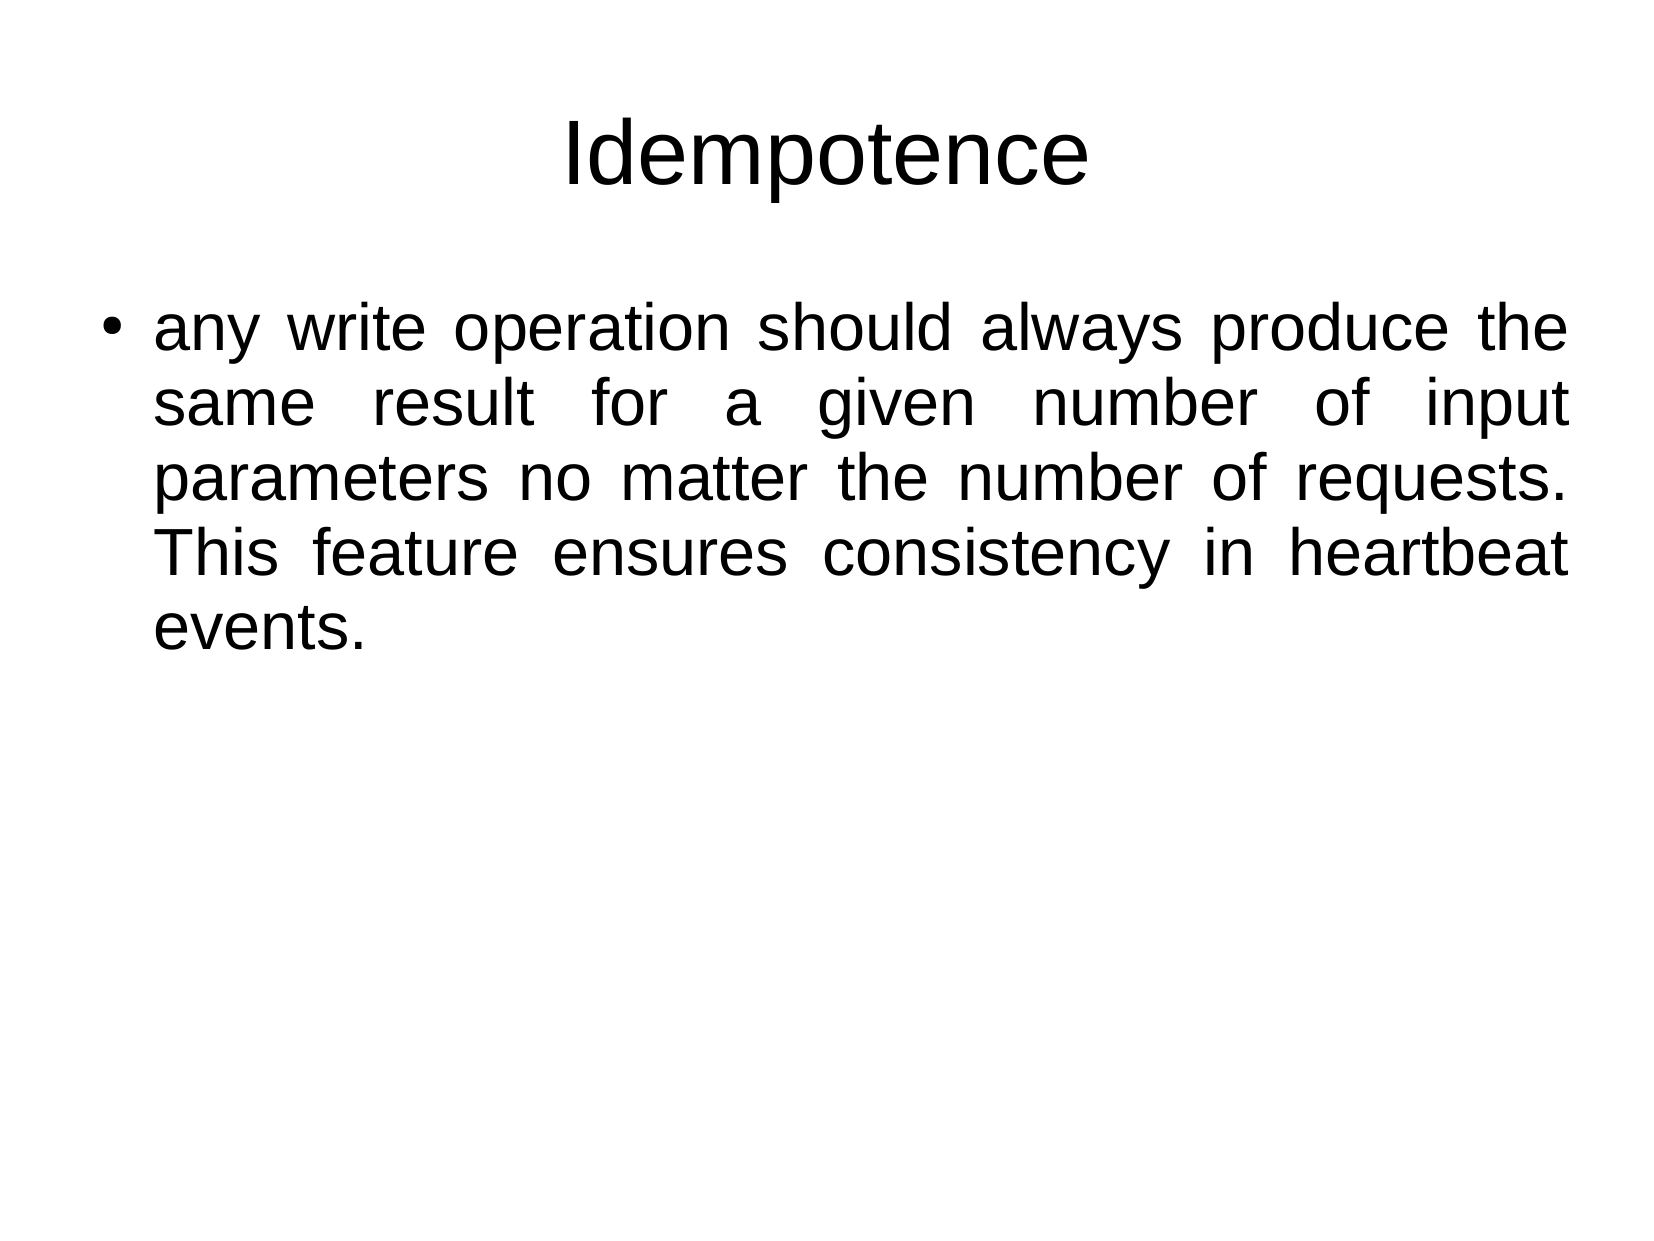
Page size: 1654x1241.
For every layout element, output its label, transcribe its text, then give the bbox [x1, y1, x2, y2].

list any write operation should always produce the same result for a given number of input parameters no matter the number of requests. This feature ensures consistency in heartbeat events. [82, 290, 1571, 1010]
title Idempotence [82, 49, 1571, 257]
